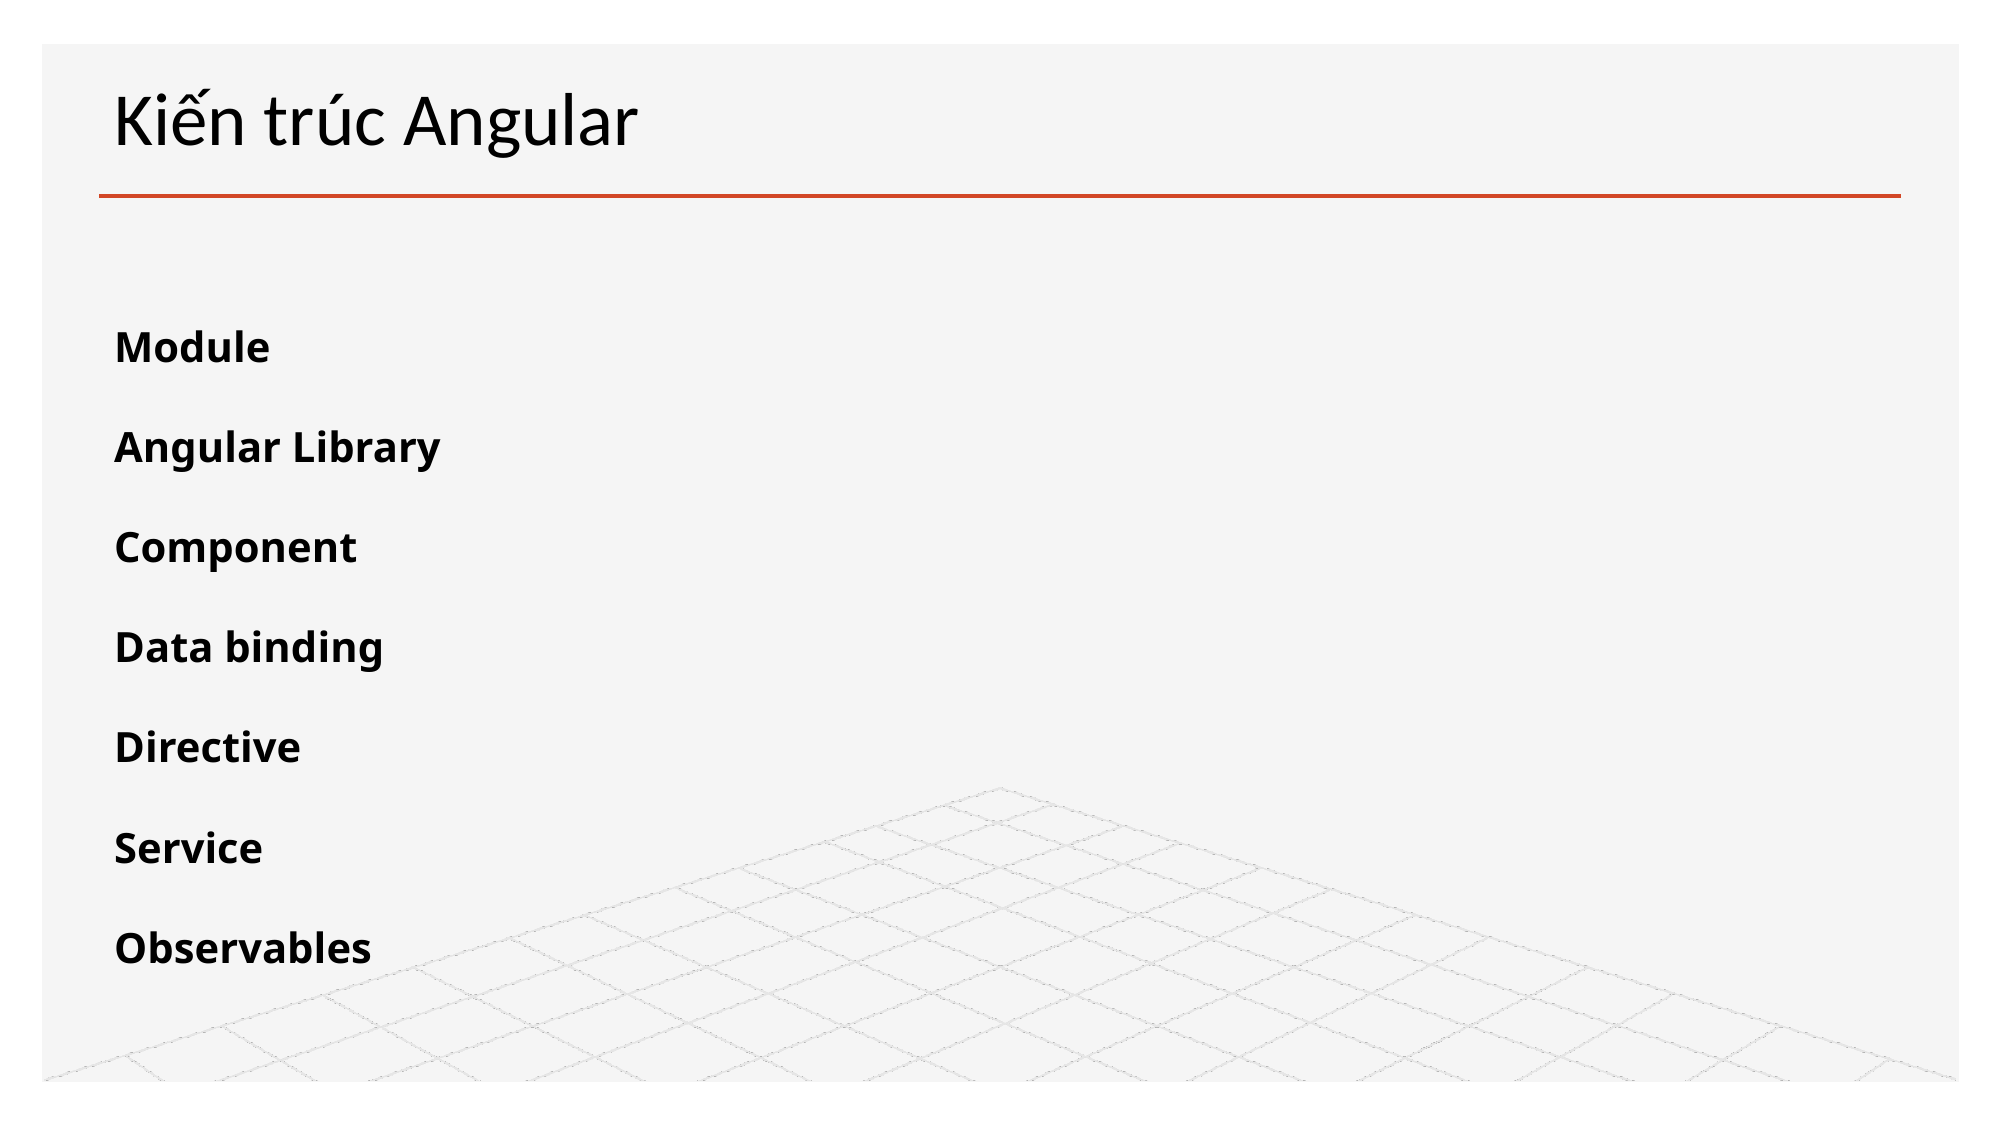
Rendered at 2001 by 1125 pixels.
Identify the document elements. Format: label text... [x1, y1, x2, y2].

text_box Kiến trúc Angular [99, 73, 1901, 197]
list Module Angular Library Component Data binding Directive Service Observables [99, 213, 1901, 1052]
